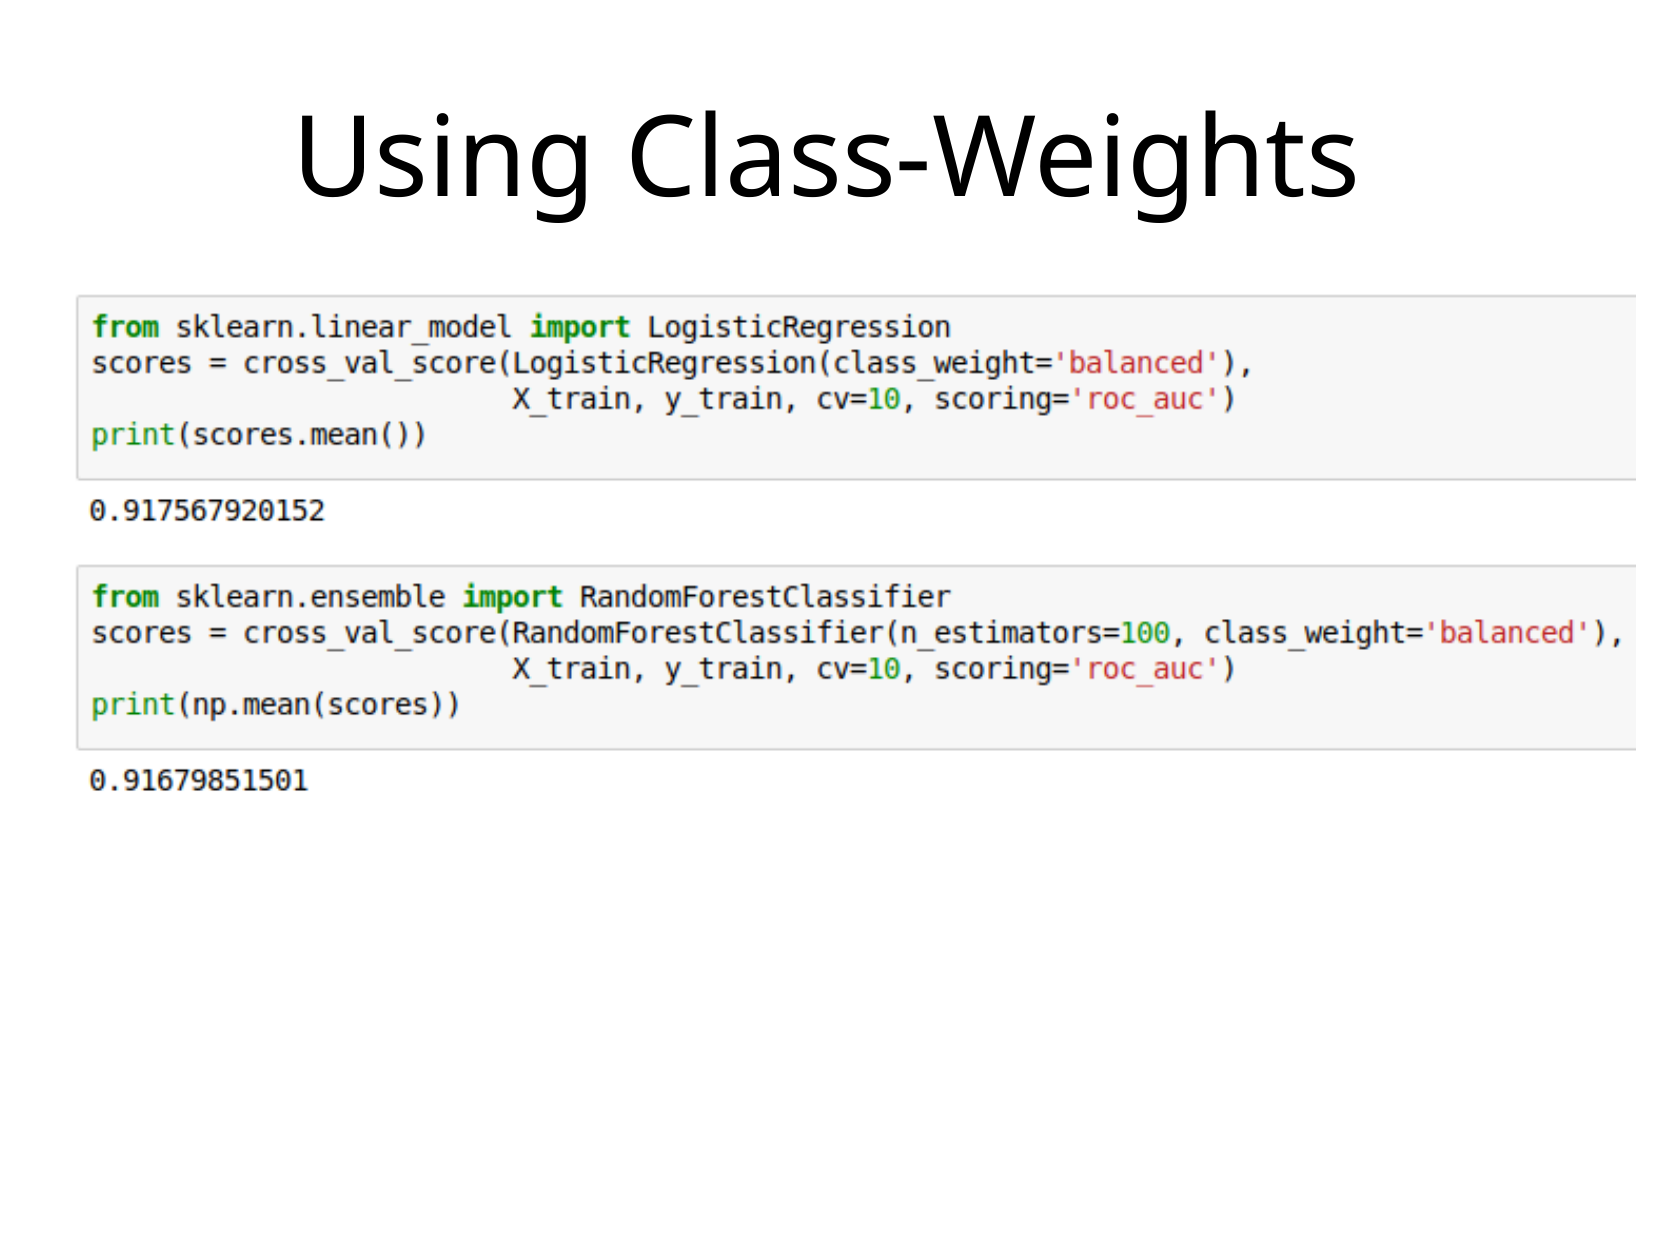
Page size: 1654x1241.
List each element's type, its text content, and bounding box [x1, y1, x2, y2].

picture [62, 285, 1636, 811]
title Using Class-Weights [82, 49, 1571, 257]
